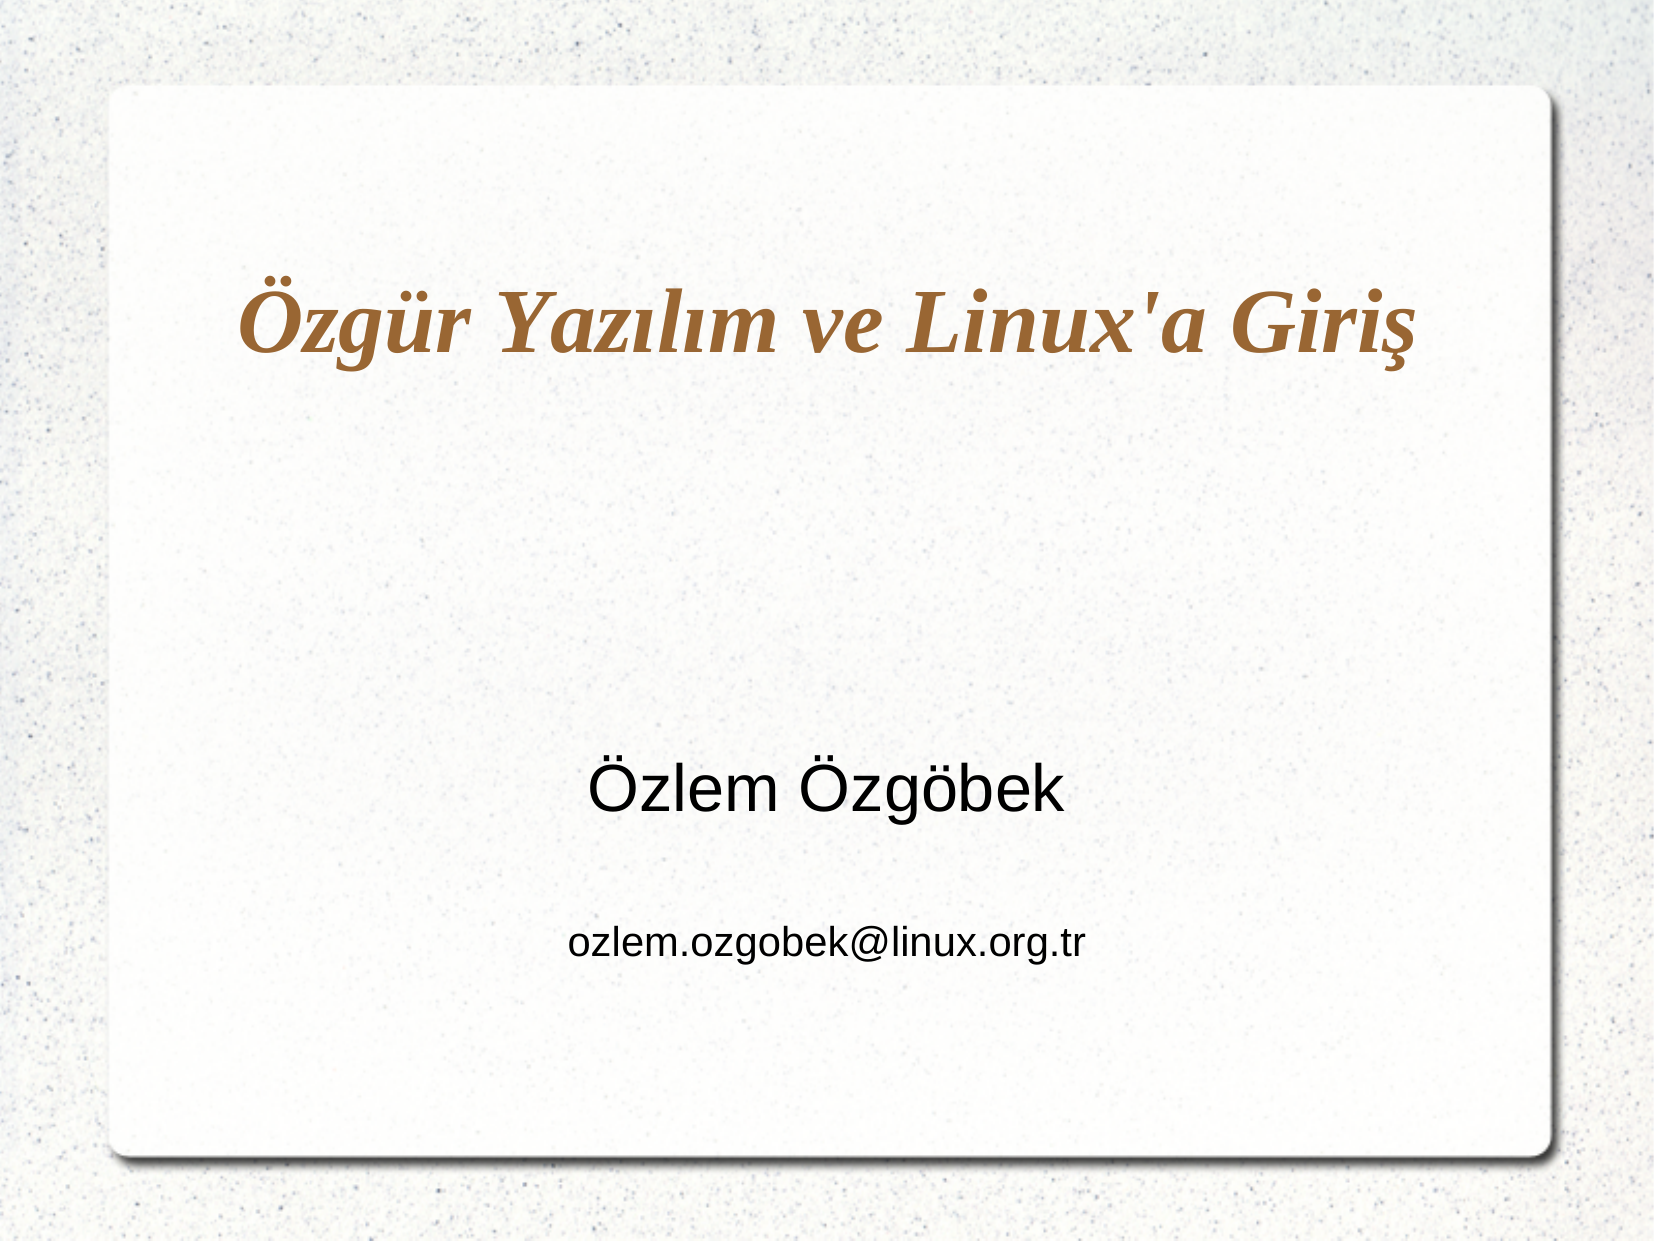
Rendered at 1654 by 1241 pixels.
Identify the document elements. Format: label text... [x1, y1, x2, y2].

picture [0, 0, 1654, 1241]
title Özgür Yazılım ve Linux'a Giriş [120, 225, 1538, 418]
subtitle Özlem Özgöbek ozlem.ozgobek@linux.org.tr [147, 343, 1506, 1148]
